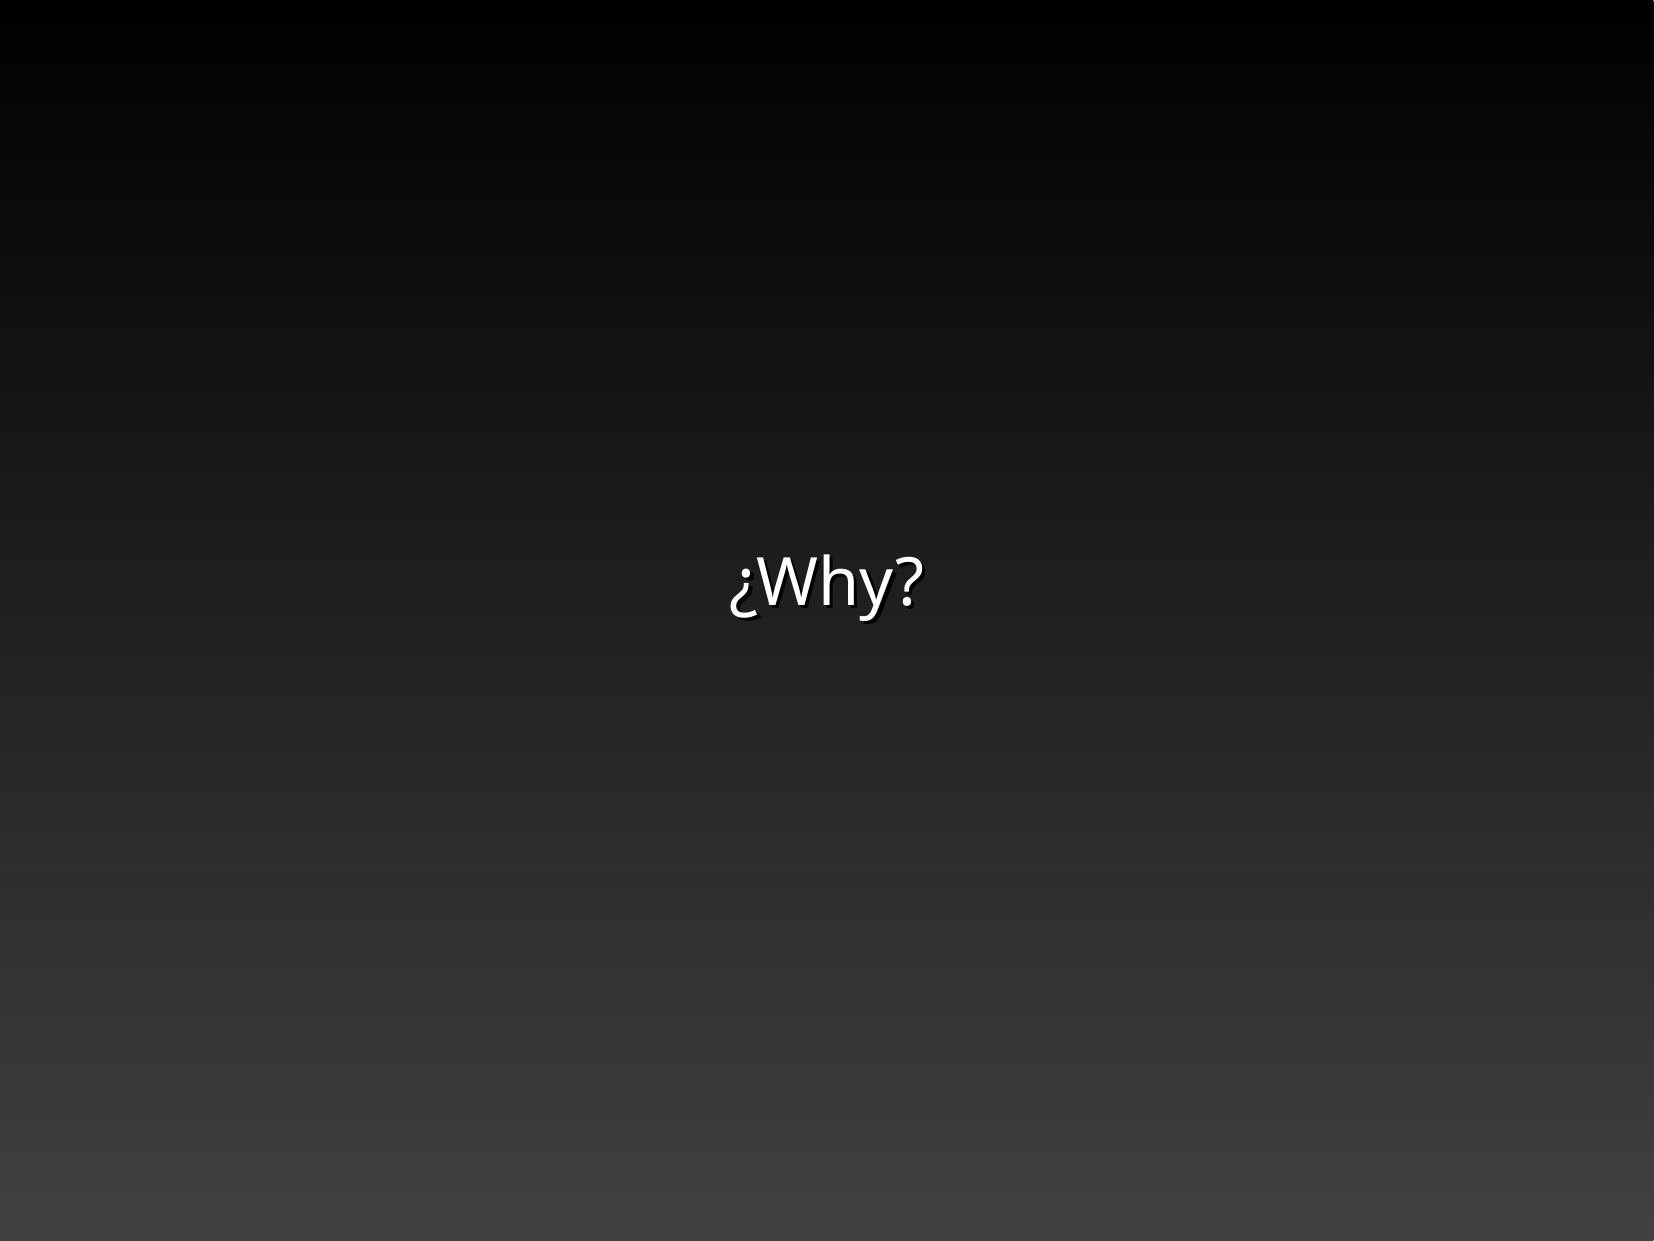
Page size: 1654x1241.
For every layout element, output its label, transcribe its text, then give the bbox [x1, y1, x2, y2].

subtitle ¿Why? [82, 56, 1571, 1102]
